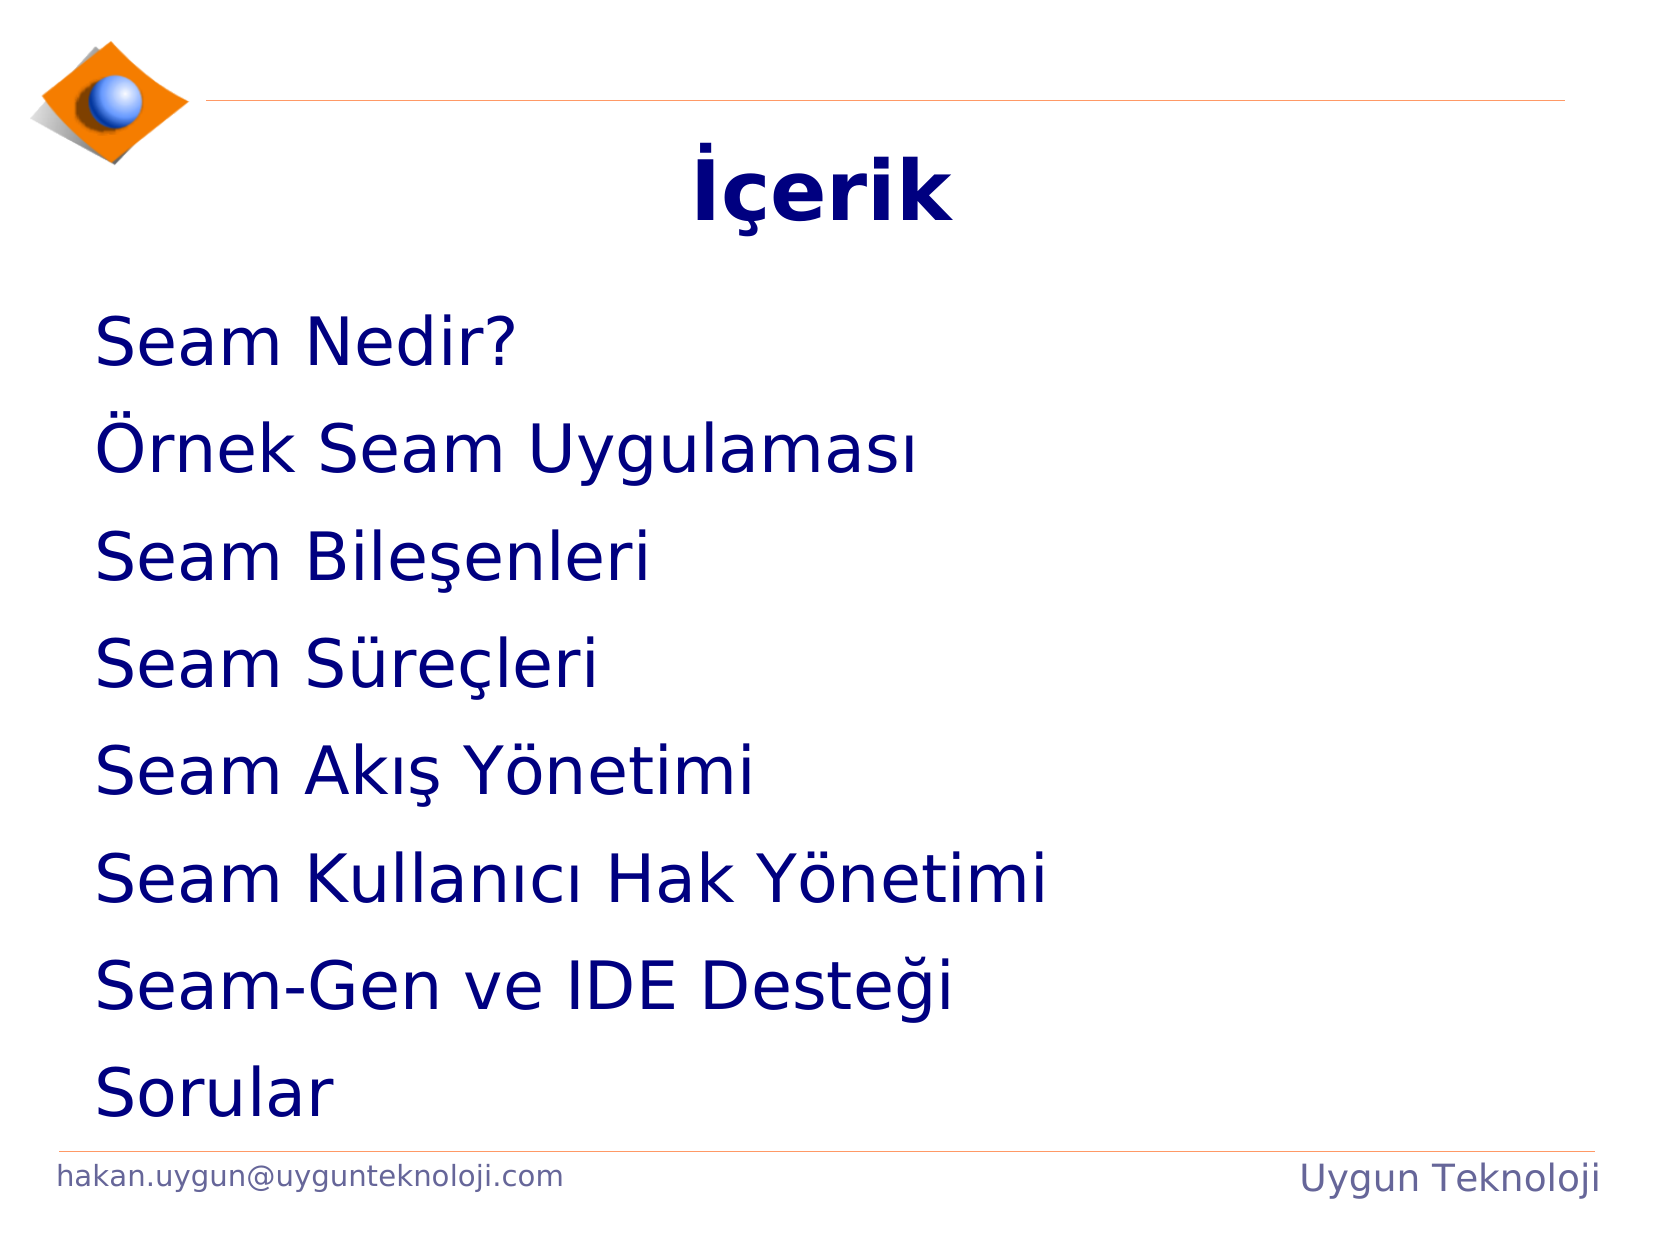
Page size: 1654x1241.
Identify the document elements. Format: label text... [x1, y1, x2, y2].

title İçerik [76, 88, 1565, 296]
picture [29, 29, 191, 178]
list Seam Nedir? Örnek Seam Uygulaması Seam Bileşenleri Seam Süreçleri Seam Akış Yönetimi Seam Kullanıcı Hak Yönetimi Seam-Gen ve IDE Desteği Sorular [76, 303, 1565, 1133]
